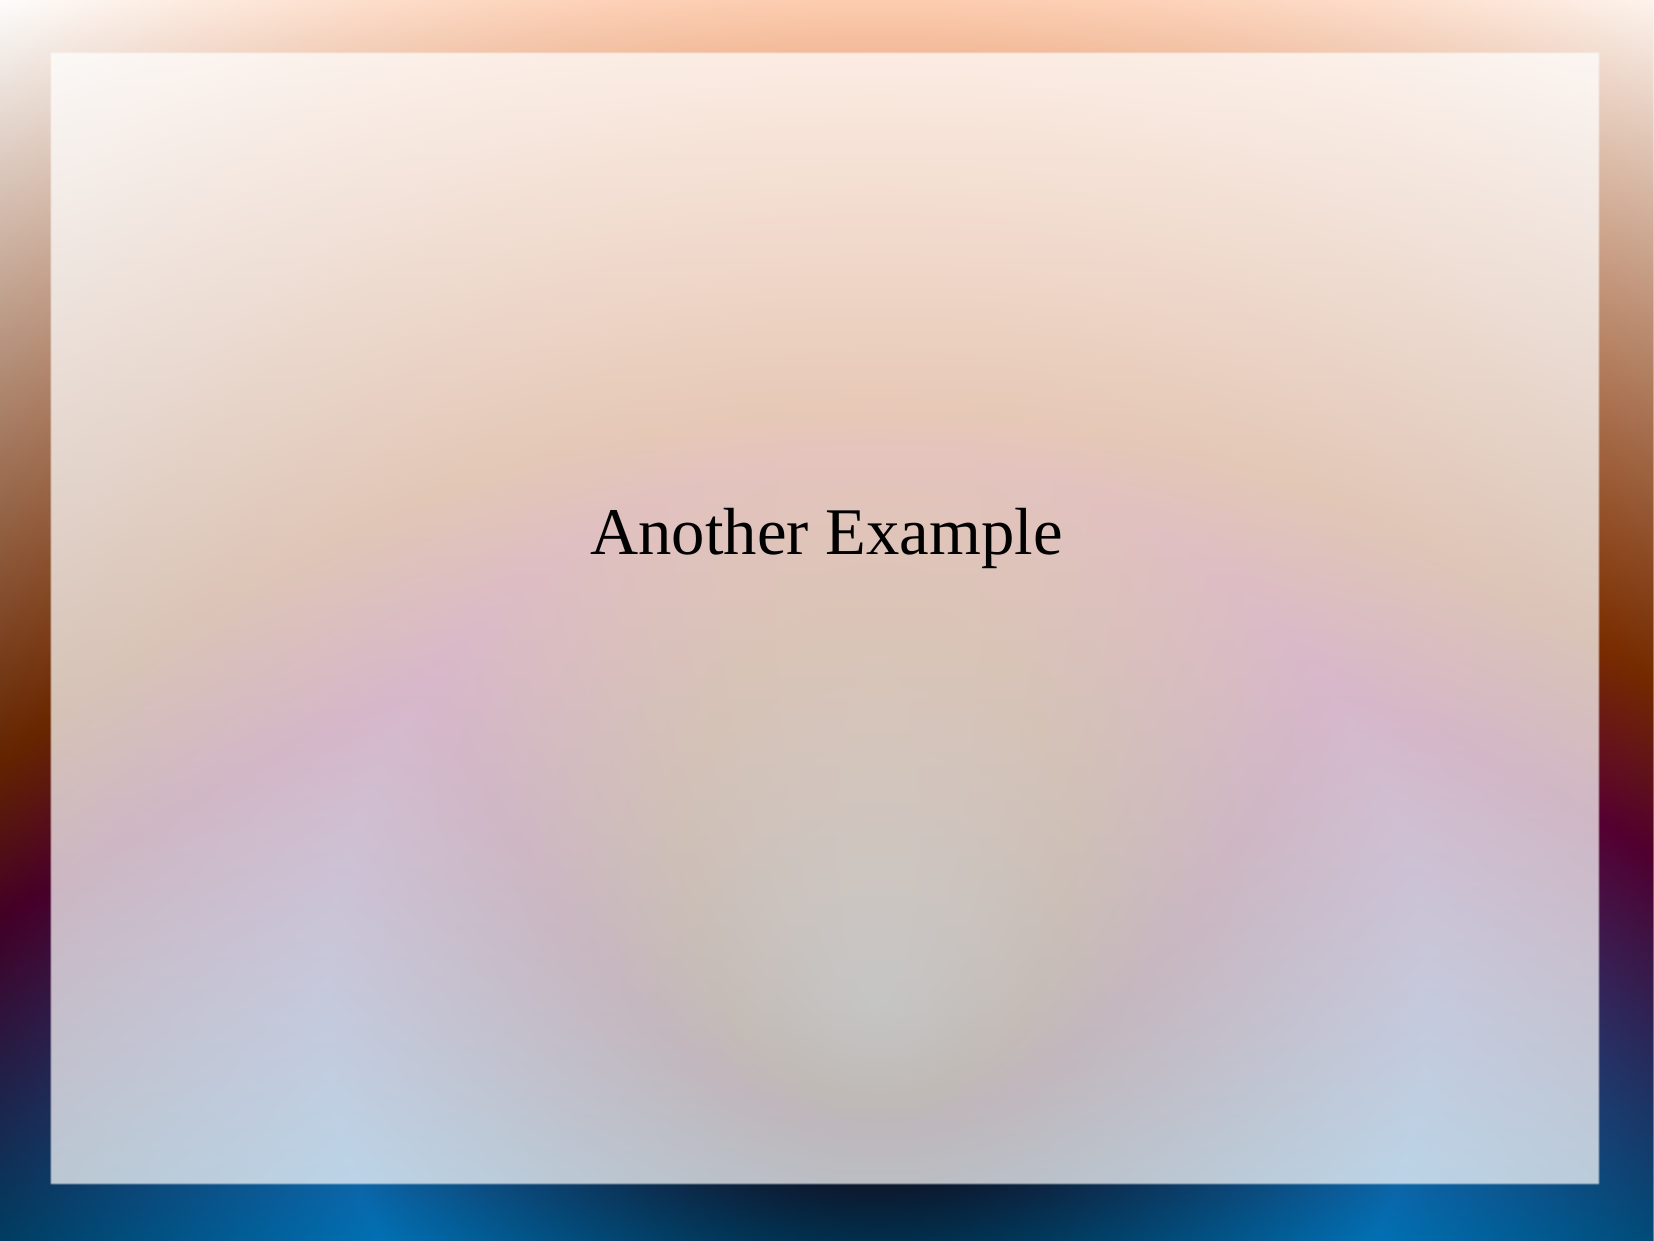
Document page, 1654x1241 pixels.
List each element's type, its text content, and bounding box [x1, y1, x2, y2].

picture [0, 0, 1654, 1241]
subtitle Another Example [82, 55, 1571, 1010]
